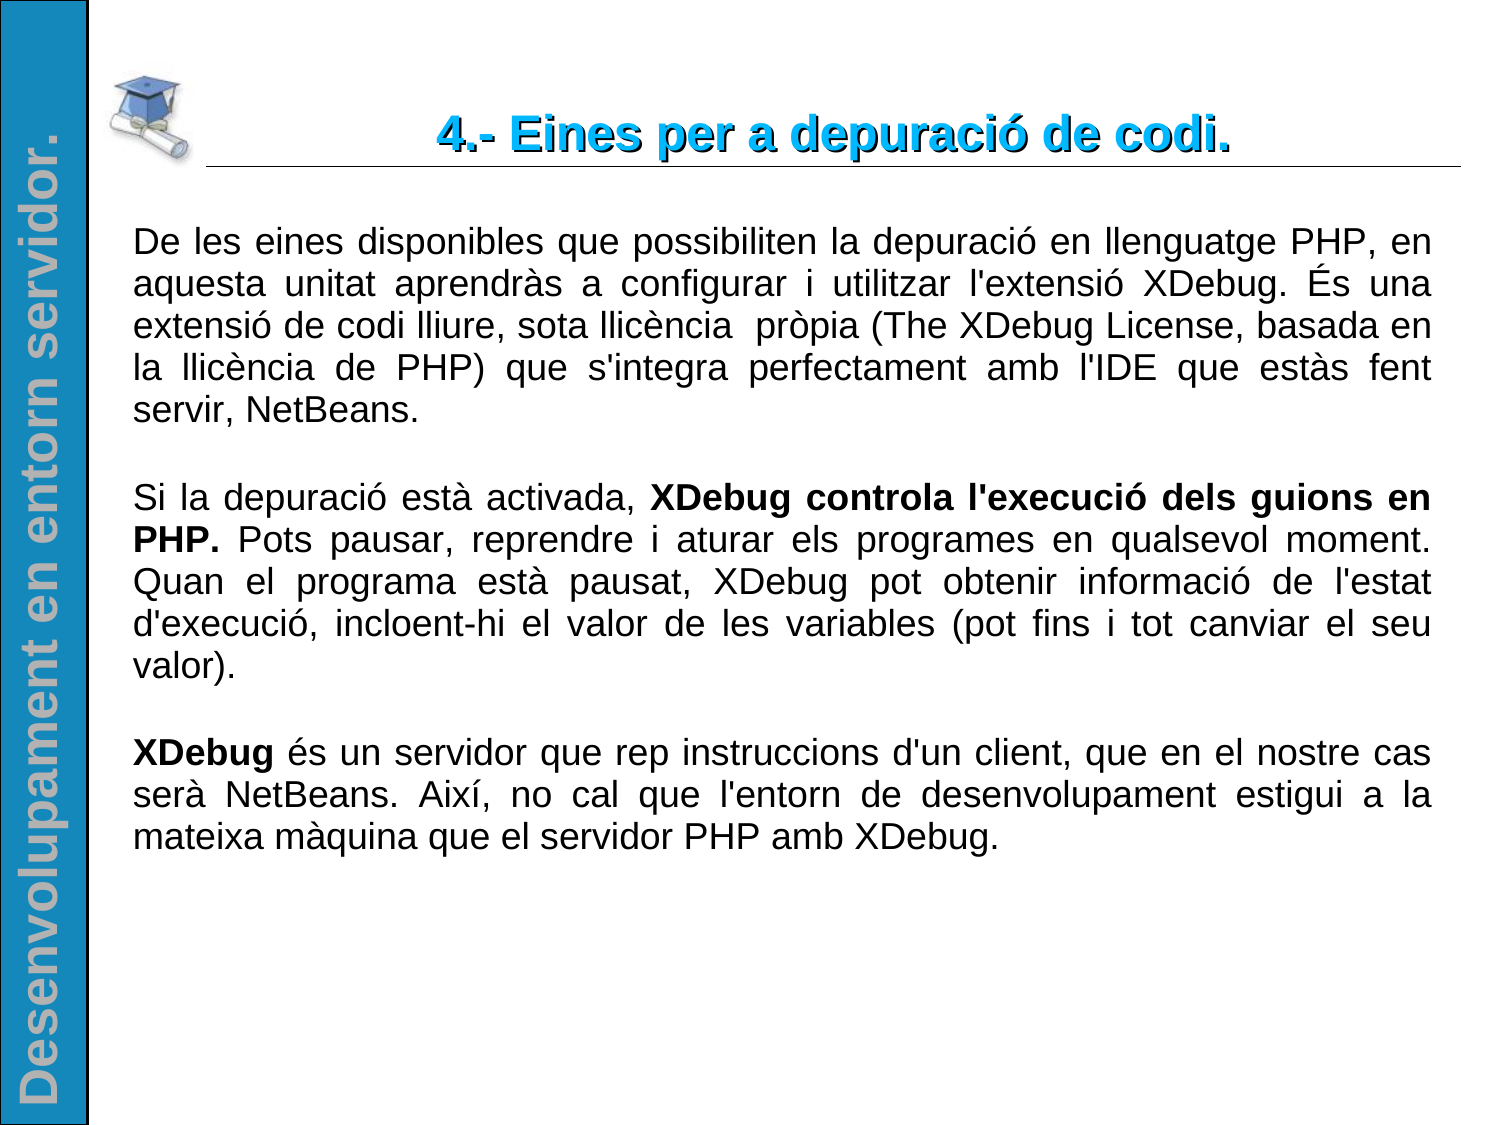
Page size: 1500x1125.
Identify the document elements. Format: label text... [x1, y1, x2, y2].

title 4.- Eines per a depuració de codi. [206, 88, 1447, 178]
text_box De les eines disponibles que possibiliten la depuració en llenguatge PHP, en aquesta unitat aprendràs a configurar i utilitzar l'extensió XDebug. És una extensió de codi lliure, sota llicència pròpia (The XDebug License, basada en la llicència de PHP) que s'integra perfectament amb l'IDE que estàs fent servir, NetBeans. Si la depuració està activada, XDebug controla l'execució dels guions en PHP. Pots pausar, reprendre i aturar els programes en qualsevol moment. Quan el programa està pausat, XDebug pot obtenir informació de l'estat d'execució, incloent-hi el valor de les variables (pot fins i tot canviar el seu valor). XDebug és un servidor que rep instruccions d'un client, que en el nostre cas serà NetBeans. Així, no cal que l'entorn de desenvolupament estigui a la mateixa màquina que el servidor PHP amb XDebug. [118, 213, 1447, 866]
picture [93, 61, 206, 174]
